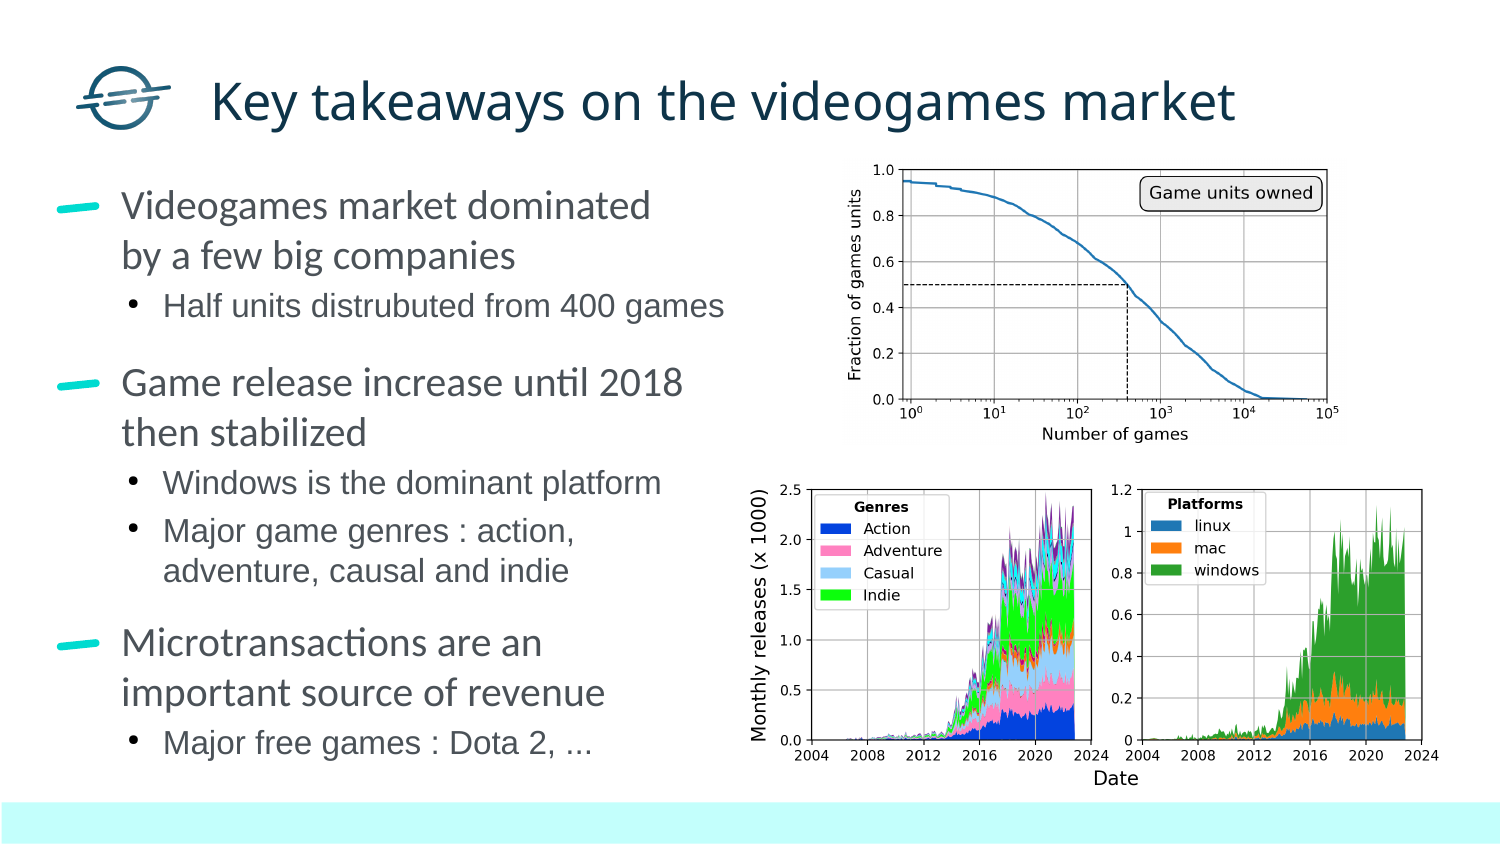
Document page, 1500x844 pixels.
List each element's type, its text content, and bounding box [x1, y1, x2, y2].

text_box [1, 802, 1500, 844]
title Videogames market dominated by a few big companies [106, 162, 691, 306]
title Major game genres : action, adventure, causal and indie [112, 493, 682, 602]
title Major free games : Dota 2, ... [112, 706, 612, 776]
text_box [56, 639, 100, 651]
title Windows is the dominant platform [112, 478, 682, 493]
text_box [56, 202, 100, 214]
title Game release increase until 2018 then stabilized [106, 340, 717, 478]
picture [76, 66, 171, 130]
title Microtransactions are an important source of revenue [106, 600, 647, 738]
title Half units distrubuted from 400 games [112, 269, 742, 330]
title Key takeaways on the videogames market [195, 53, 1447, 141]
picture [842, 158, 1347, 446]
picture [741, 470, 1443, 791]
text_box [57, 379, 100, 391]
